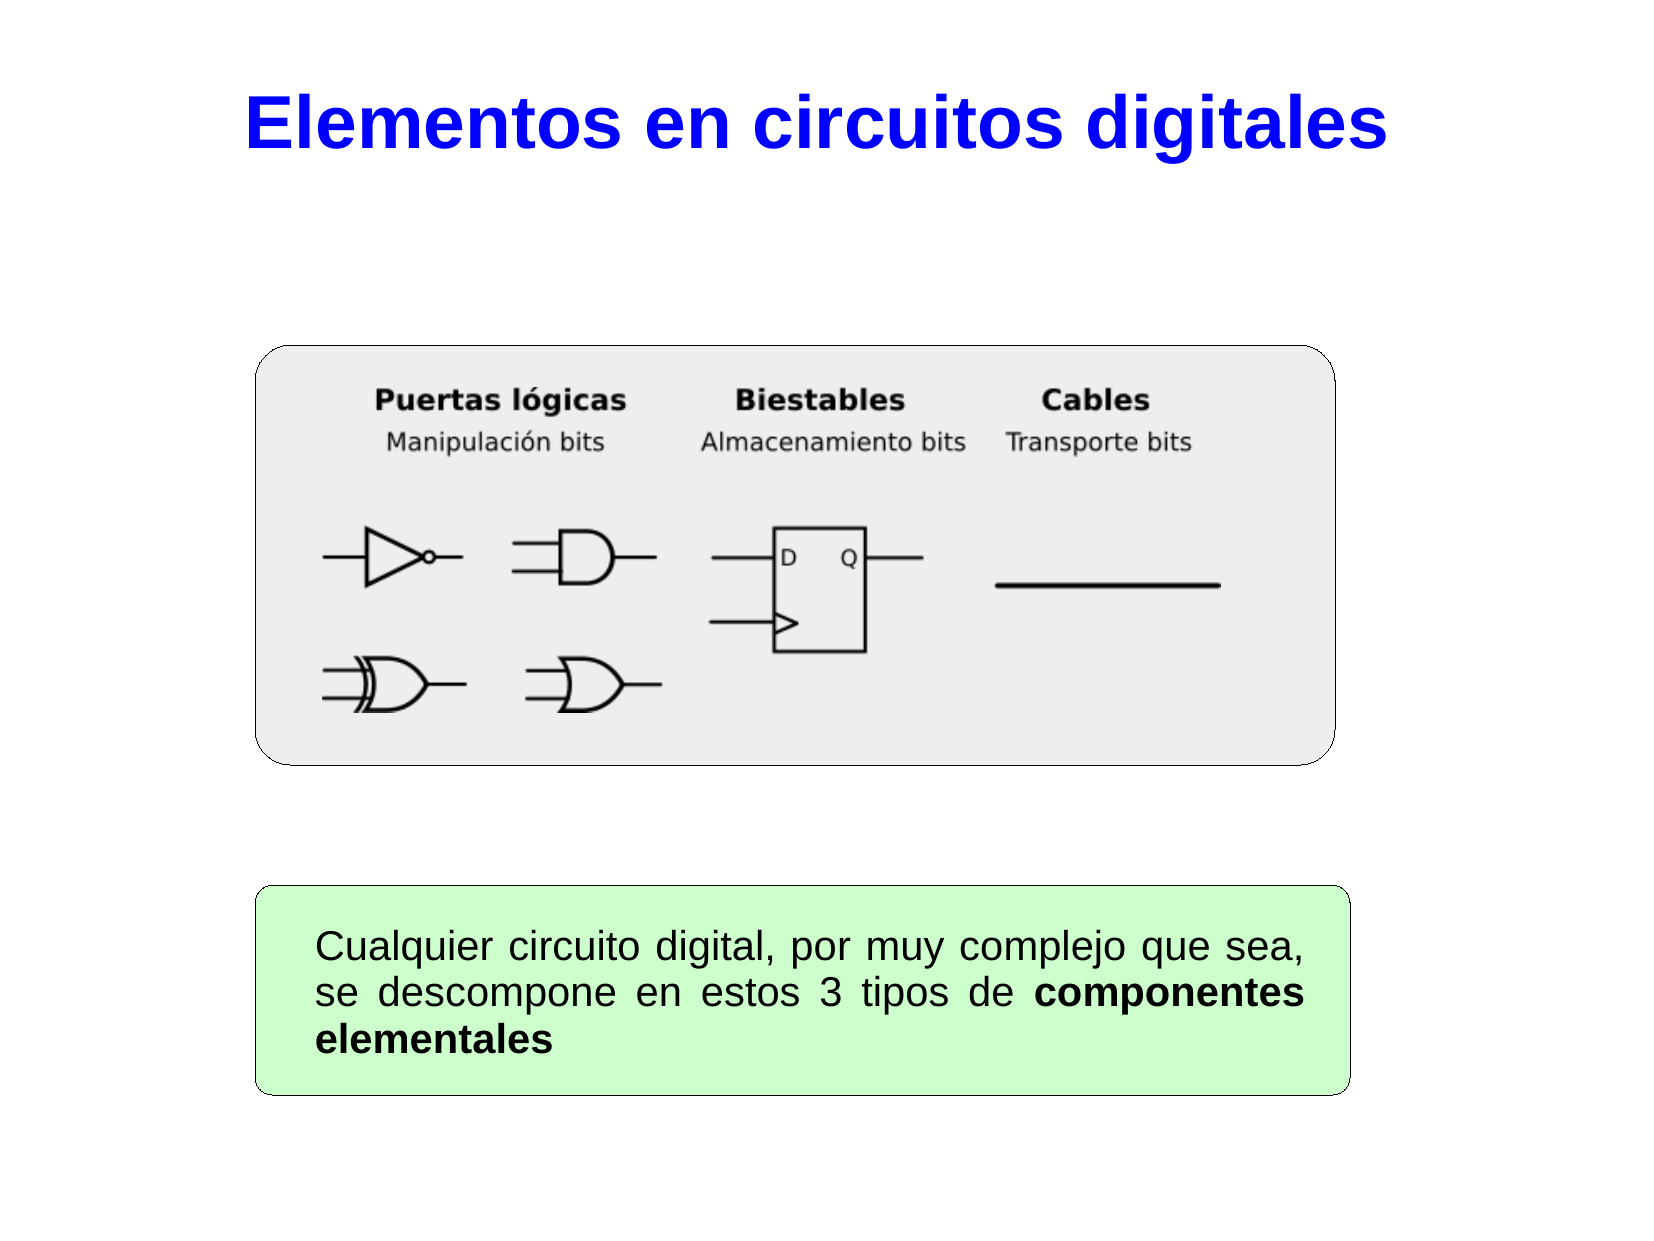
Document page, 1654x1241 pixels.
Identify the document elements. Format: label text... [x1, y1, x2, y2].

text_box Cualquier circuito digital, por muy complejo que sea, se descompone en estos 3 tipos de componentes elementales [300, 915, 1321, 1070]
text_box [255, 345, 1336, 766]
text_box Elementos en circuitos digitales [90, 73, 1546, 211]
picture [322, 387, 1221, 713]
text_box [255, 885, 1351, 1096]
